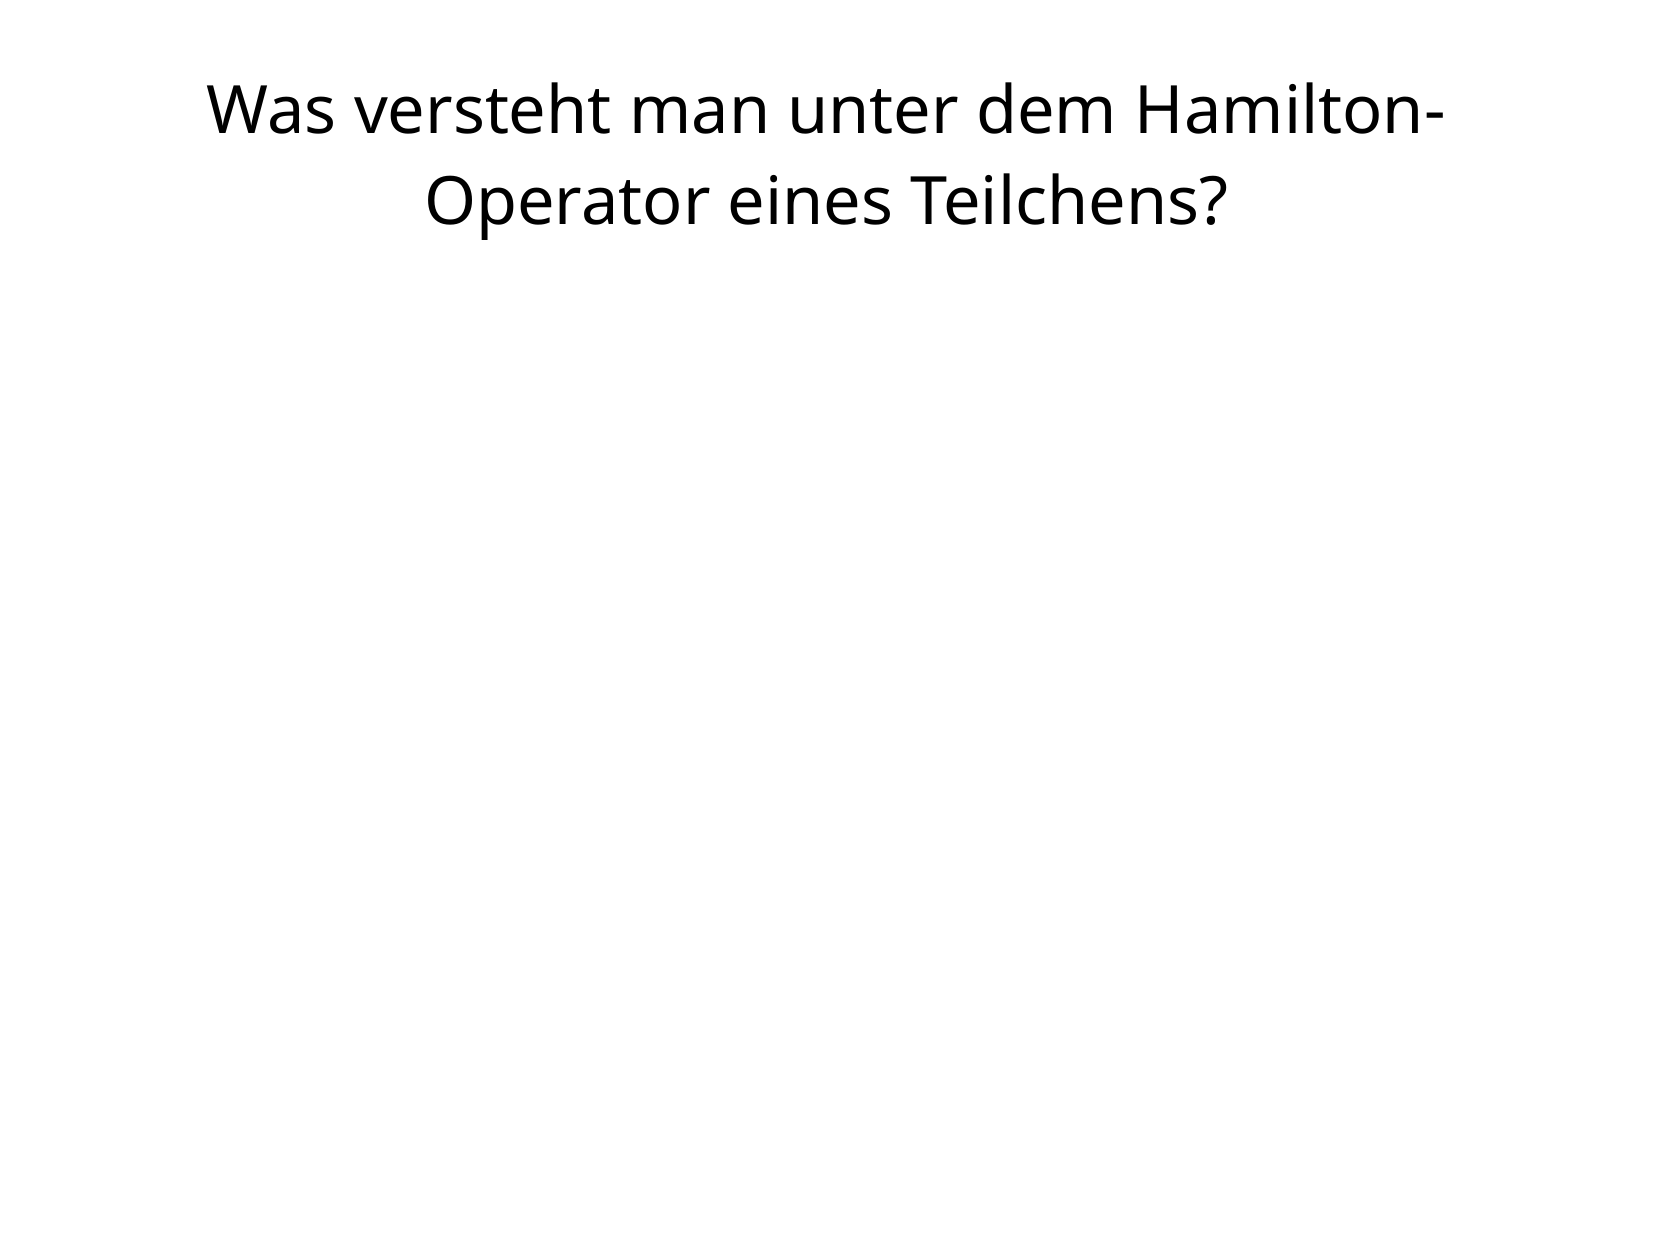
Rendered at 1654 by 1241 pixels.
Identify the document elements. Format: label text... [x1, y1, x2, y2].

title Was versteht man unter dem Hamilton-Operator eines Teilchens? [82, 49, 1571, 257]
